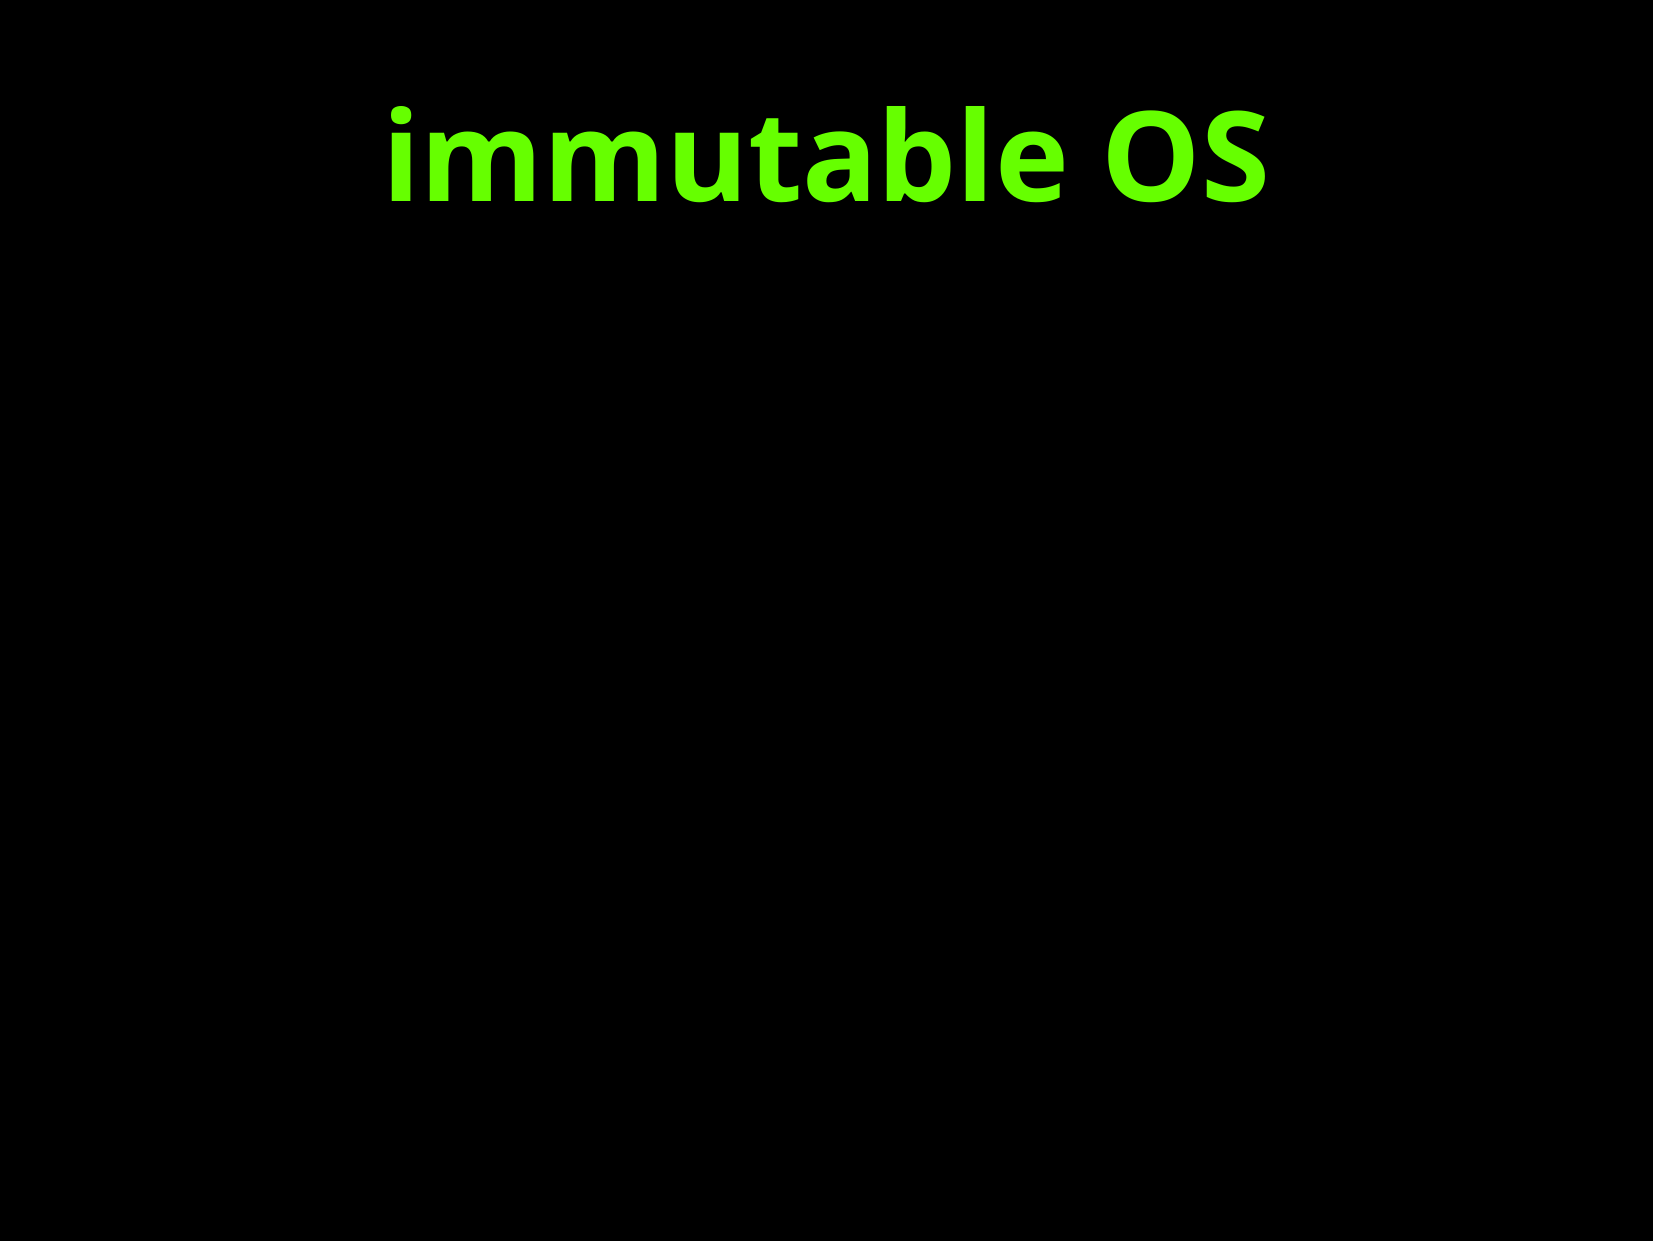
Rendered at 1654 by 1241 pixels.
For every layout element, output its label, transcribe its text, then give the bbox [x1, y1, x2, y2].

title immutable OS [82, 49, 1571, 257]
